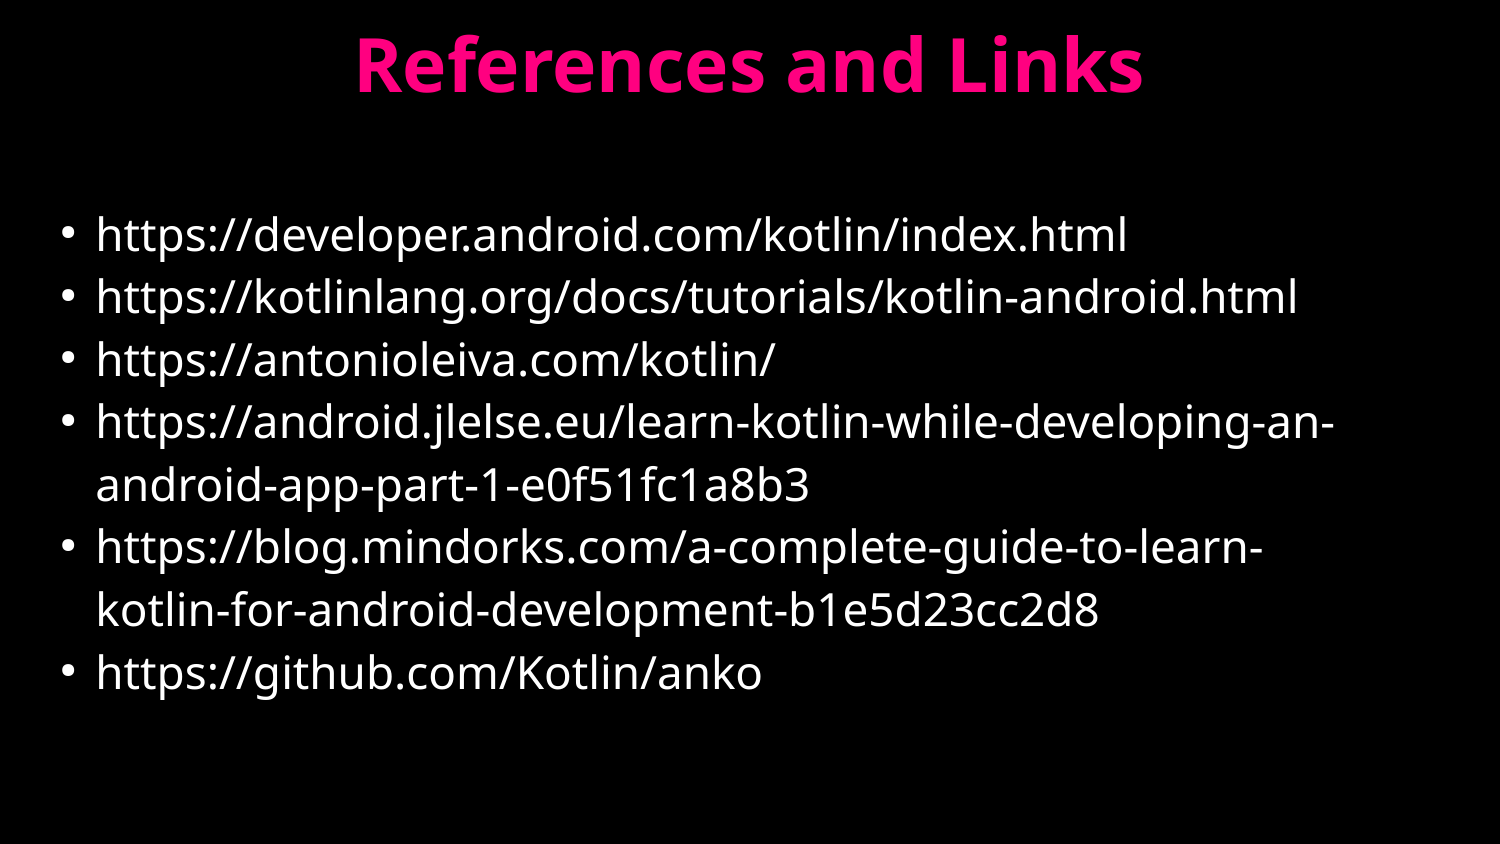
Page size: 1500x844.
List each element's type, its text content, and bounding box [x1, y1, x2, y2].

title References and Links [83, 28, 1416, 136]
subtitle https://developer.android.com/kotlin/index.html https://kotlinlang.org/docs/tutorials/kotlin-android.html https://antonioleiva.com/kotlin/ https://android.jlelse.eu/learn-kotlin-while-developing-an-android-app-part-1-e0f51fc1a8b3 https://blog.mindorks.com/a-complete-guide-to-learn-kotlin-for-android-development-b1e5d23cc2d8 https://github.com/Kotlin/anko [60, 172, 1381, 795]
